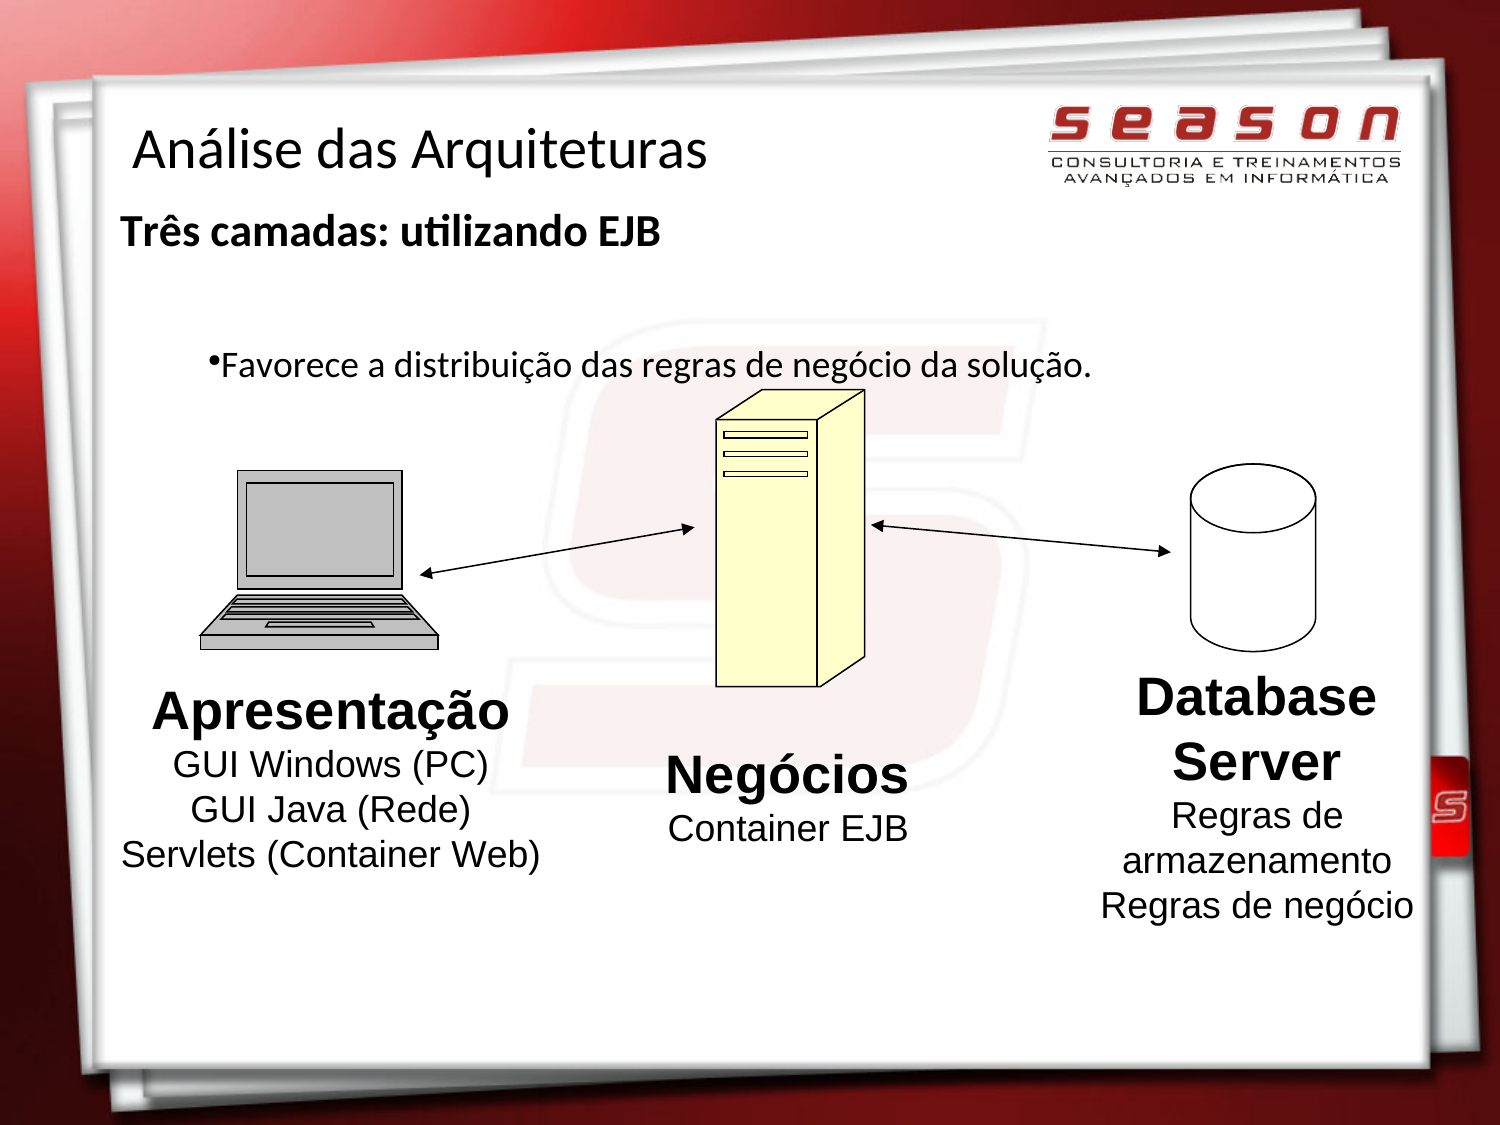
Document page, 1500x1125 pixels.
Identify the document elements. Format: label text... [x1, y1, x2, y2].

text_box Apresentação GUI Windows (PC) GUI Java (Rede) Servlets (Container Web) [99, 612, 563, 938]
text_box Três camadas: utilizando EJB [119, 200, 1240, 256]
text_box [716, 389, 865, 637]
text_box [221, 595, 418, 612]
picture [0, 0, 1500, 1125]
text_box Favorece a distribuição das regras de negócio da solução. [207, 316, 1328, 408]
text_box Negócios Container EJB [544, 637, 1032, 951]
title Análise das Arquiteturas [118, 33, 1394, 257]
text_box Database Server Regras de armazenamento Regras de negócio [1045, 653, 1470, 934]
text_box [237, 470, 402, 590]
